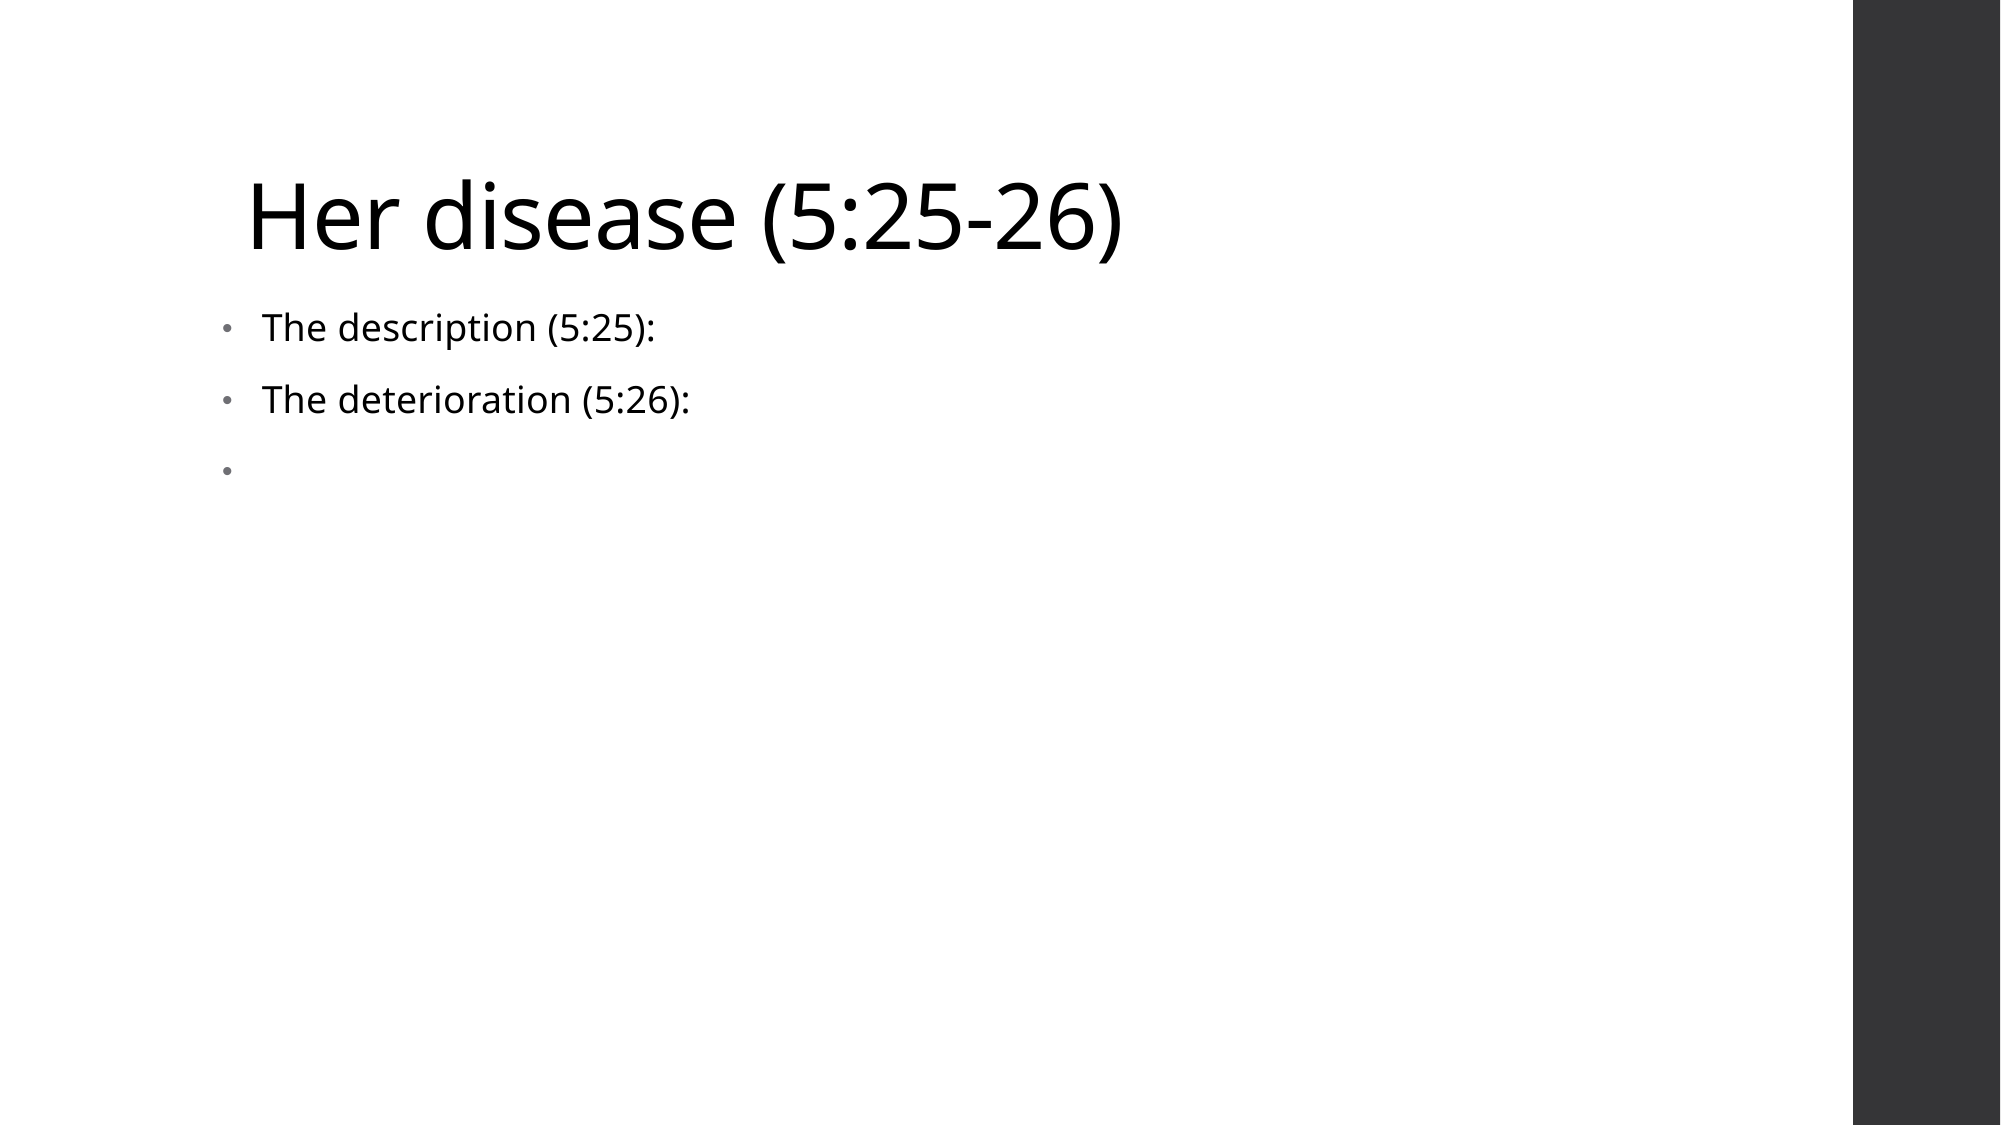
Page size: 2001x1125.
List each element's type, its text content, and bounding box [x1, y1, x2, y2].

list The description (5:25): The deterioration (5:26): [206, 299, 1617, 1014]
title Her disease (5:25-26) [206, 60, 1797, 278]
